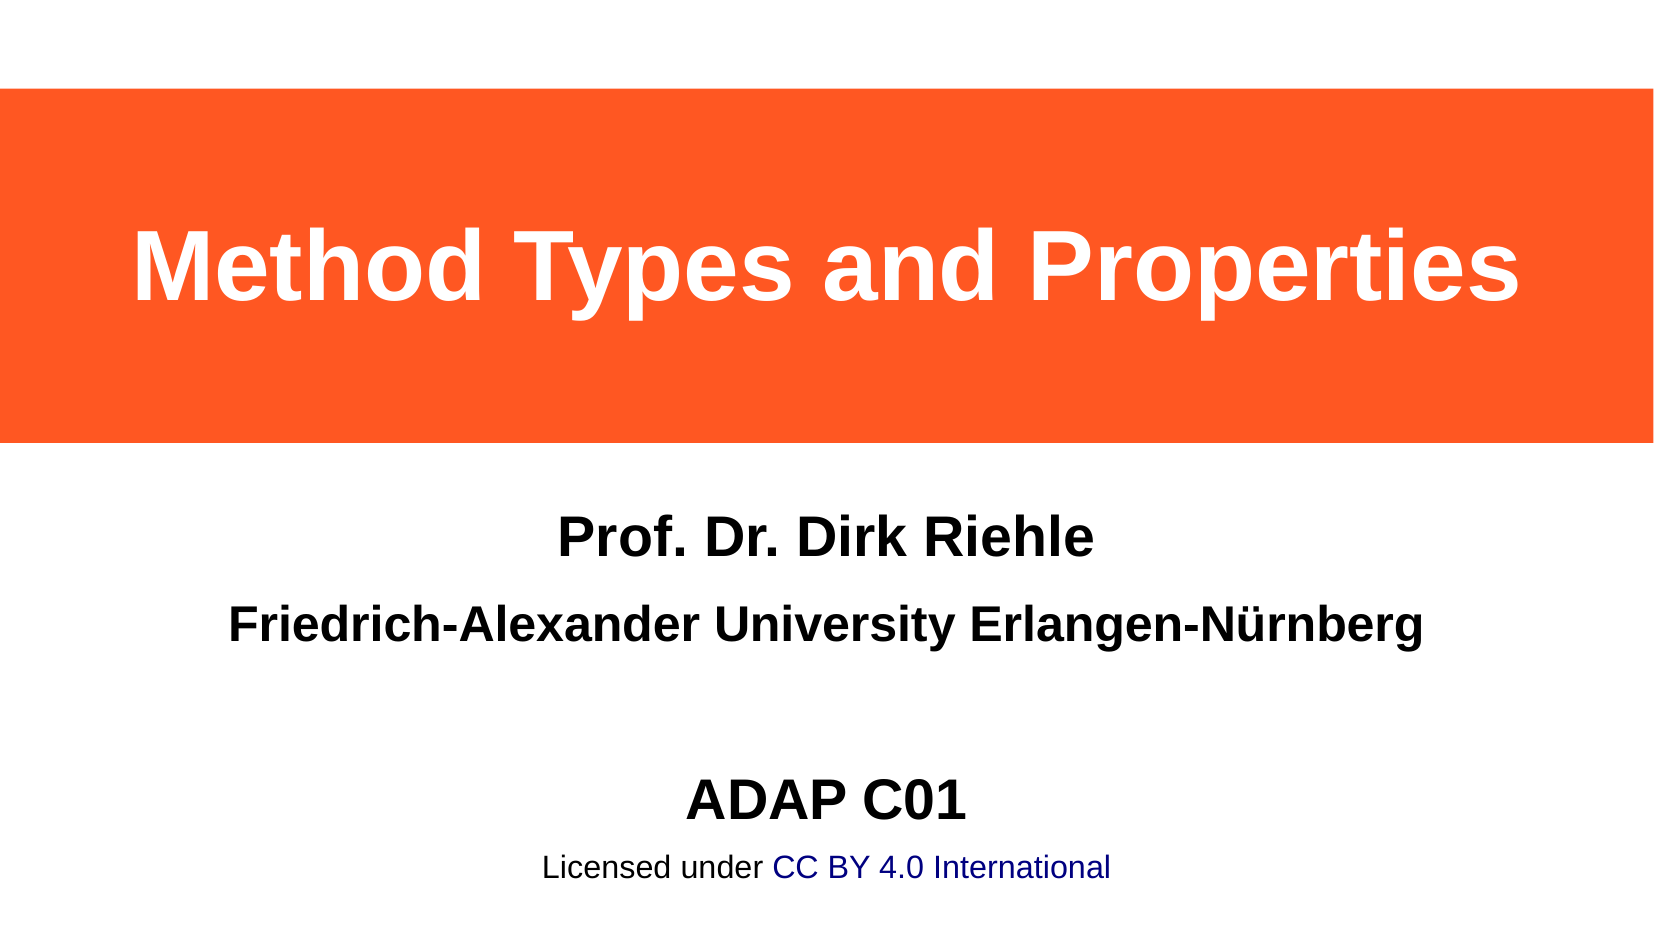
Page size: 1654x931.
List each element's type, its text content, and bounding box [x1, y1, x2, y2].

title Method Types and Properties [0, 88, 1654, 443]
subtitle Prof. Dr. Dirk Riehle Friedrich-Alexander University Erlangen-Nürnberg ADAP C01 Licensed under CC BY 4.0 International [29, 472, 1625, 886]
